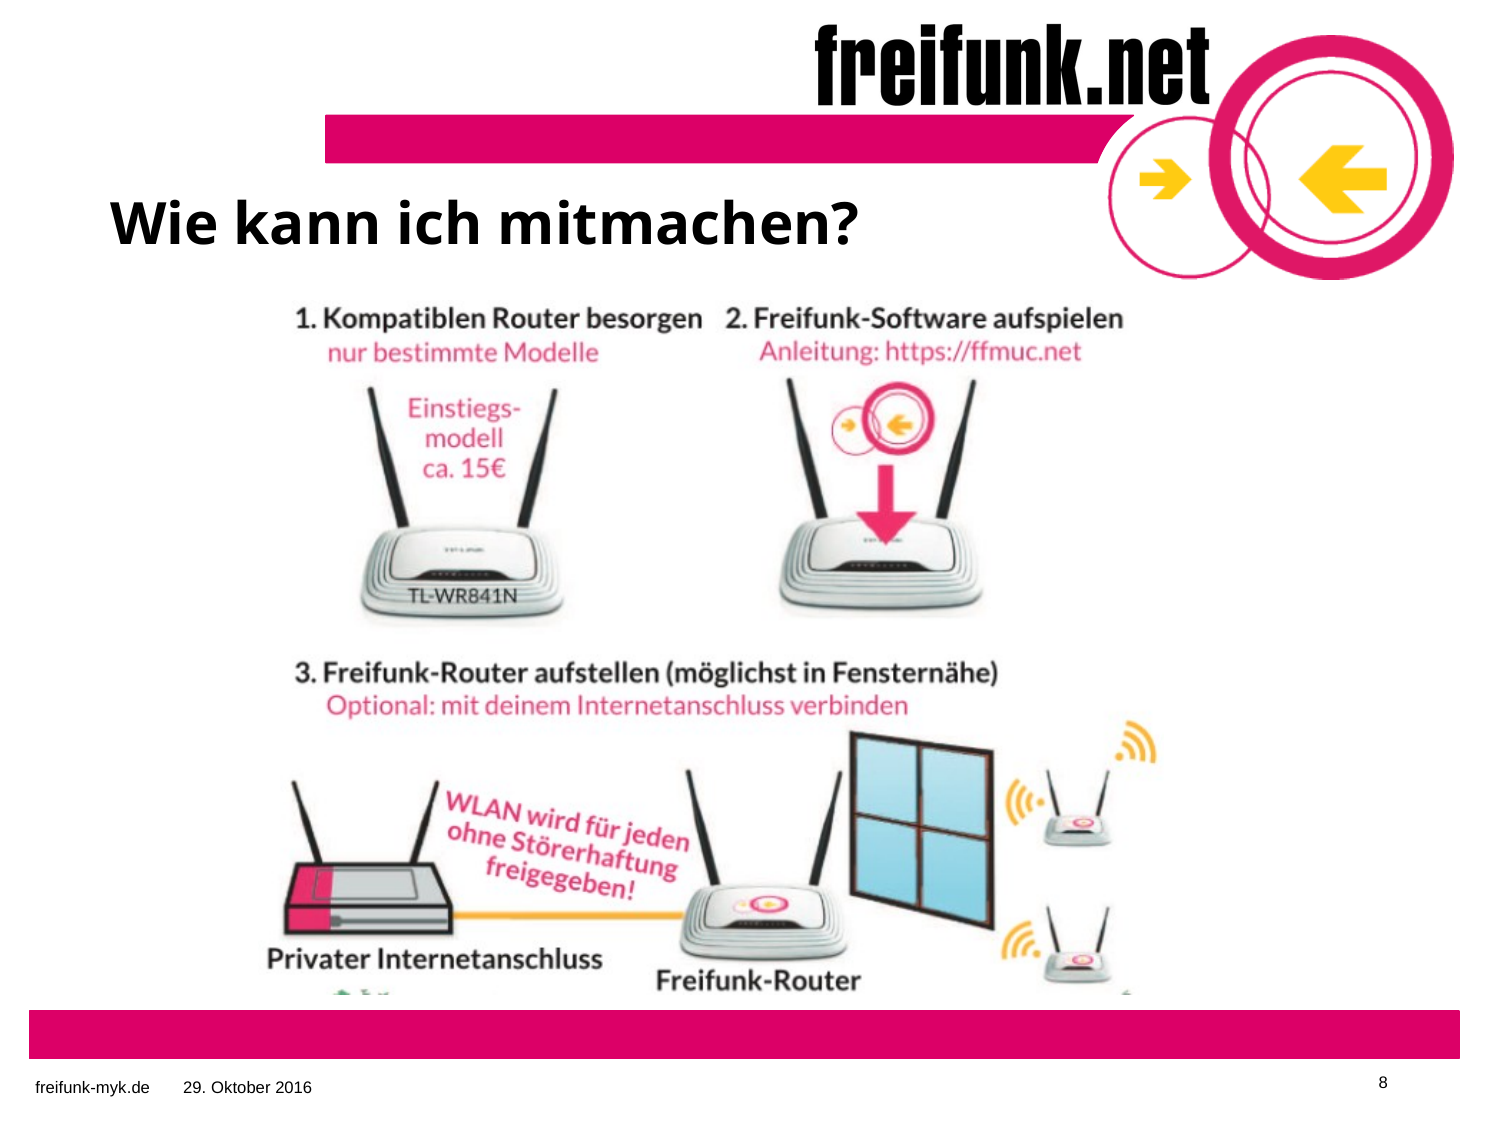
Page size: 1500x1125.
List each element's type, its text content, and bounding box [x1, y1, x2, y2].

picture [258, 300, 1164, 995]
picture [816, 24, 1454, 280]
title Wie kann ich mitmachen? [110, 160, 1093, 282]
